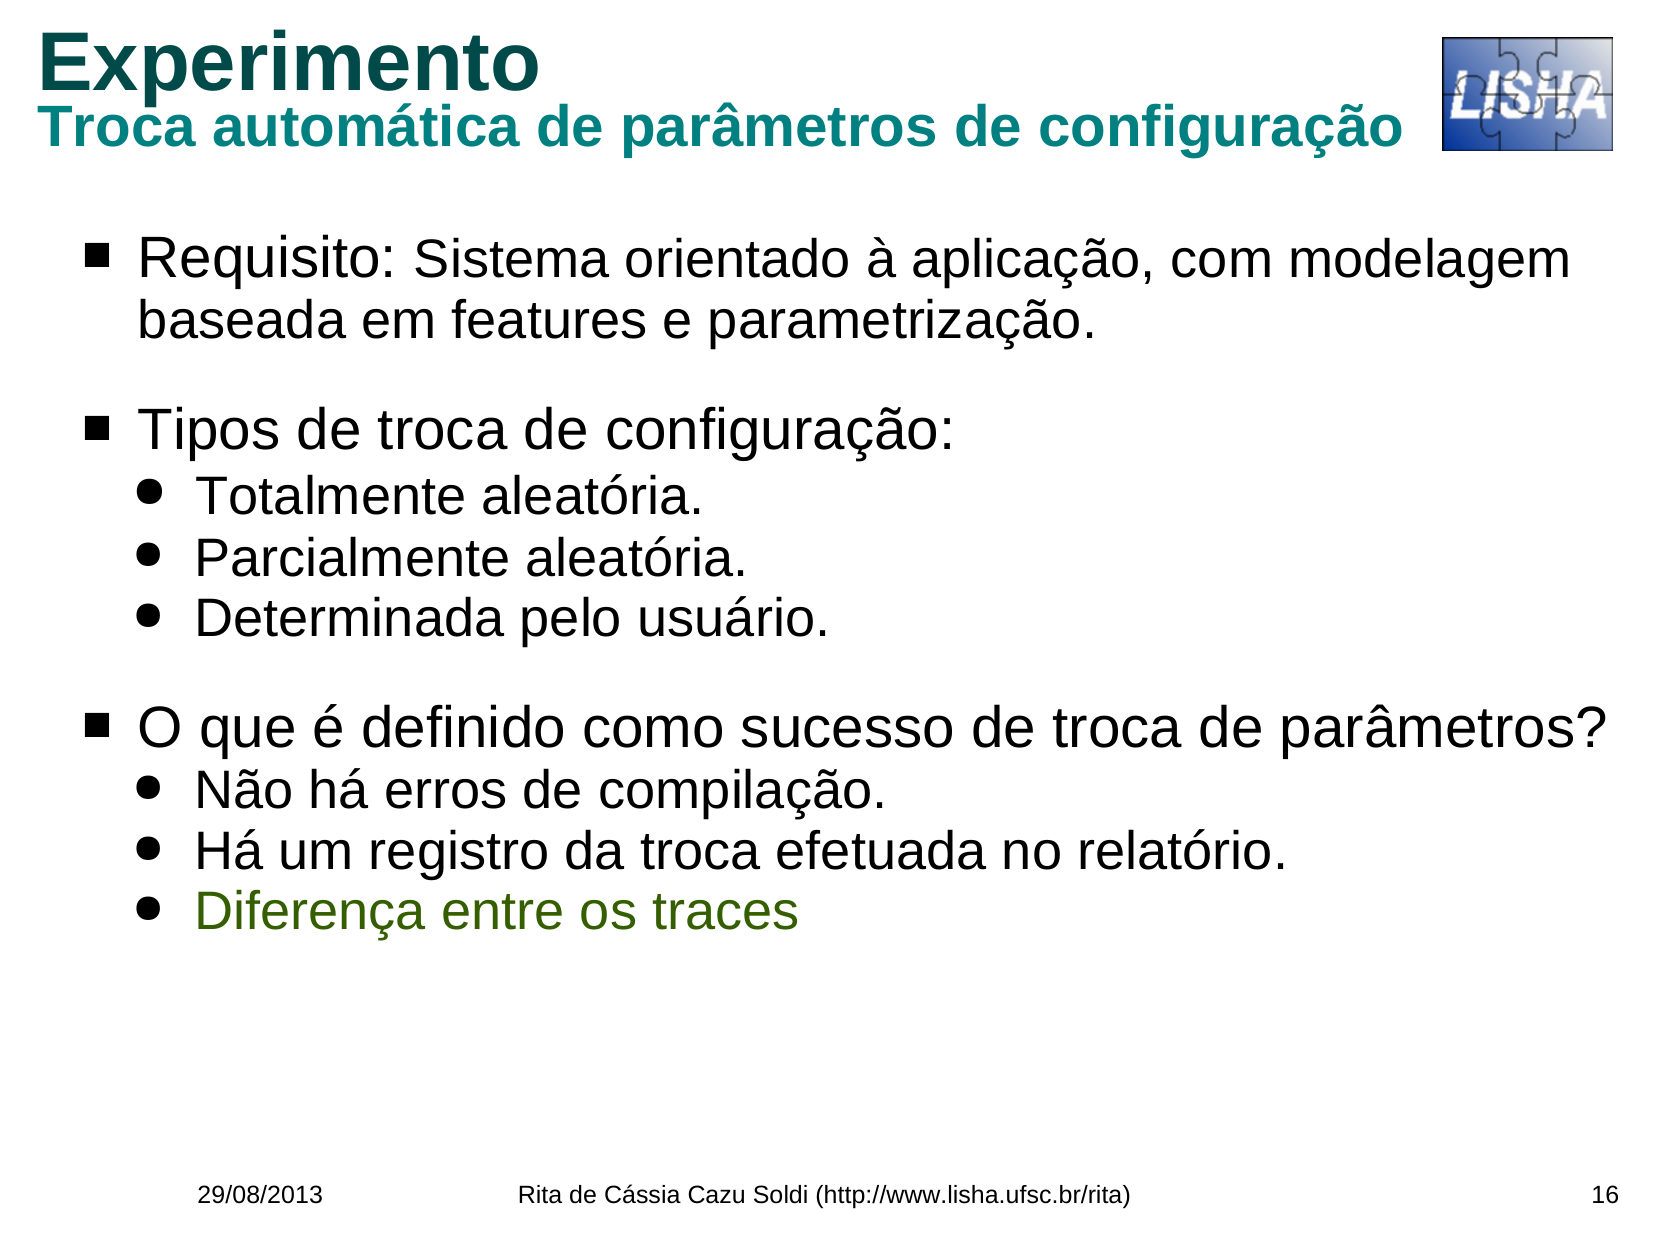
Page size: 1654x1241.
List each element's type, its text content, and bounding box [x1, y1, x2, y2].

list Requisito: Sistema orientado à aplicação, com modelagem baseada em features e parametrização. Tipos de troca de configuração: Totalmente aleatória. Parcialmente aleatória. Determinada pelo usuário. O que é definido como sucesso de troca de parâmetros? Não há erros de compilação. Há um registro da troca efetuada no relatório. Diferença entre os traces [37, 225, 1613, 1163]
picture [1442, 37, 1613, 151]
title Experimento Troca automática de parâmetros de configuração [37, 9, 1426, 178]
